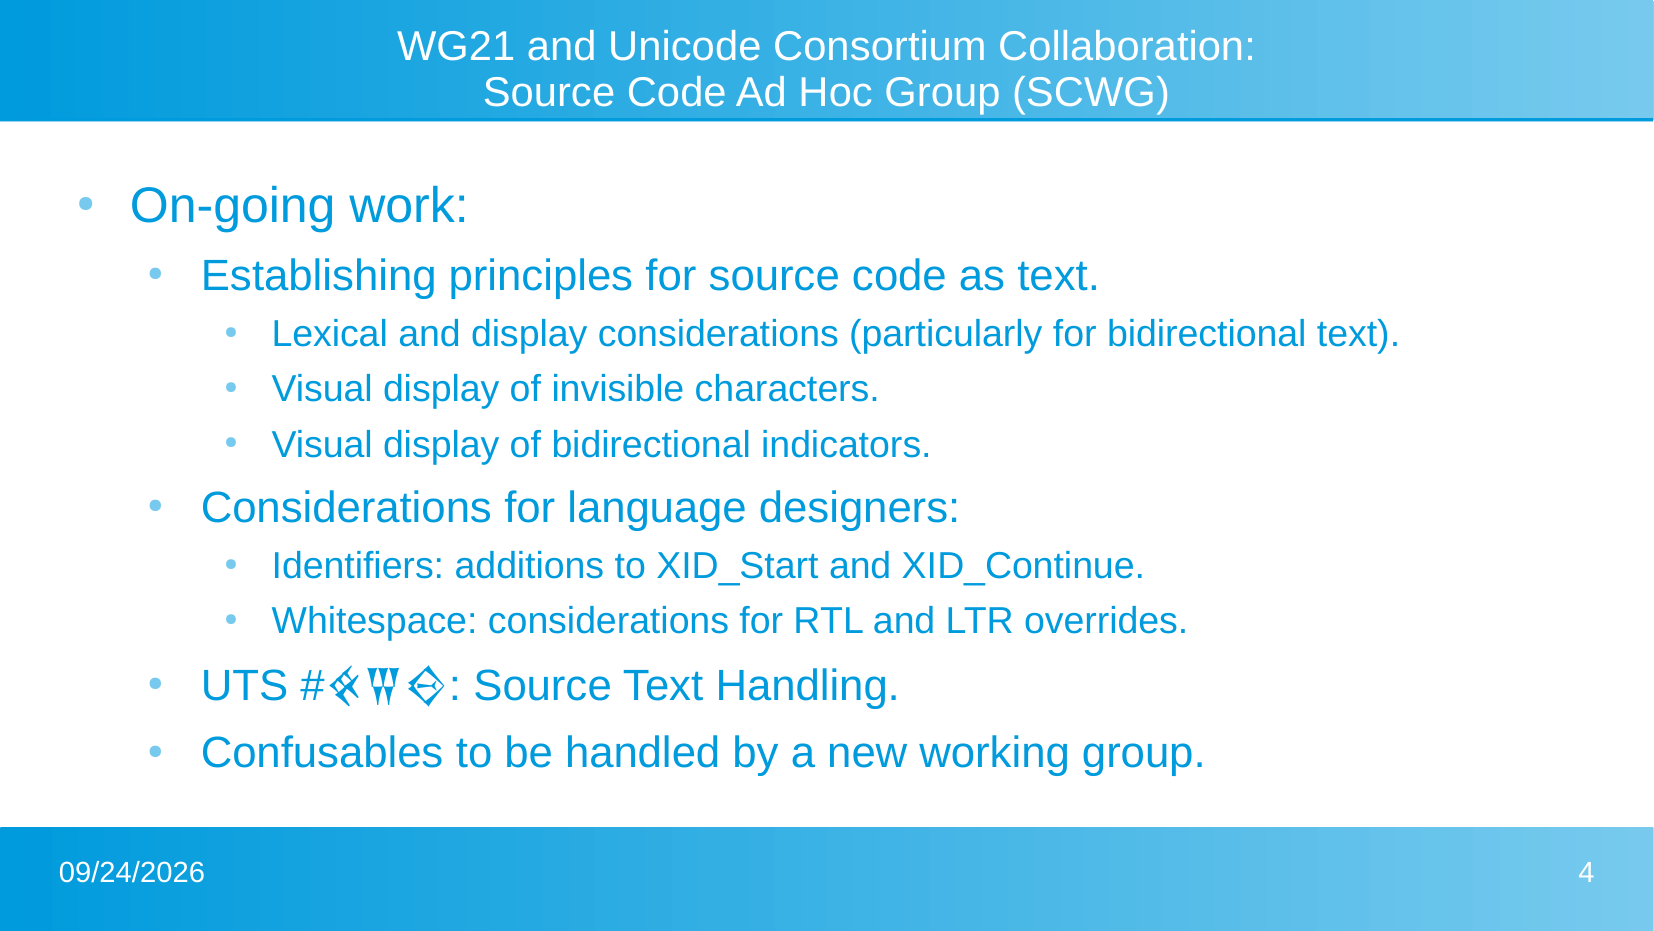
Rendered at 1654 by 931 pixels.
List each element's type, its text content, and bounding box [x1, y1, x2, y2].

title WG21 and Unicode Consortium Collaboration: Source Code Ad Hoc Group (SCWG) [59, 22, 1595, 116]
list On-going work: Establishing principles for source code as text. Lexical and display considerations (particularly for bidirectional text). Visual display of invisible characters. Visual display of bidirectional indicators. Considerations for language designers: Identifiers: additions to XID_Start and XID_Continue. Whitespace: considerations for RTL and LTR overrides. UTS #𒑪𒐊𒄰: Source Text Handling. Confusables to be handled by a new working group. [59, 177, 1595, 768]
